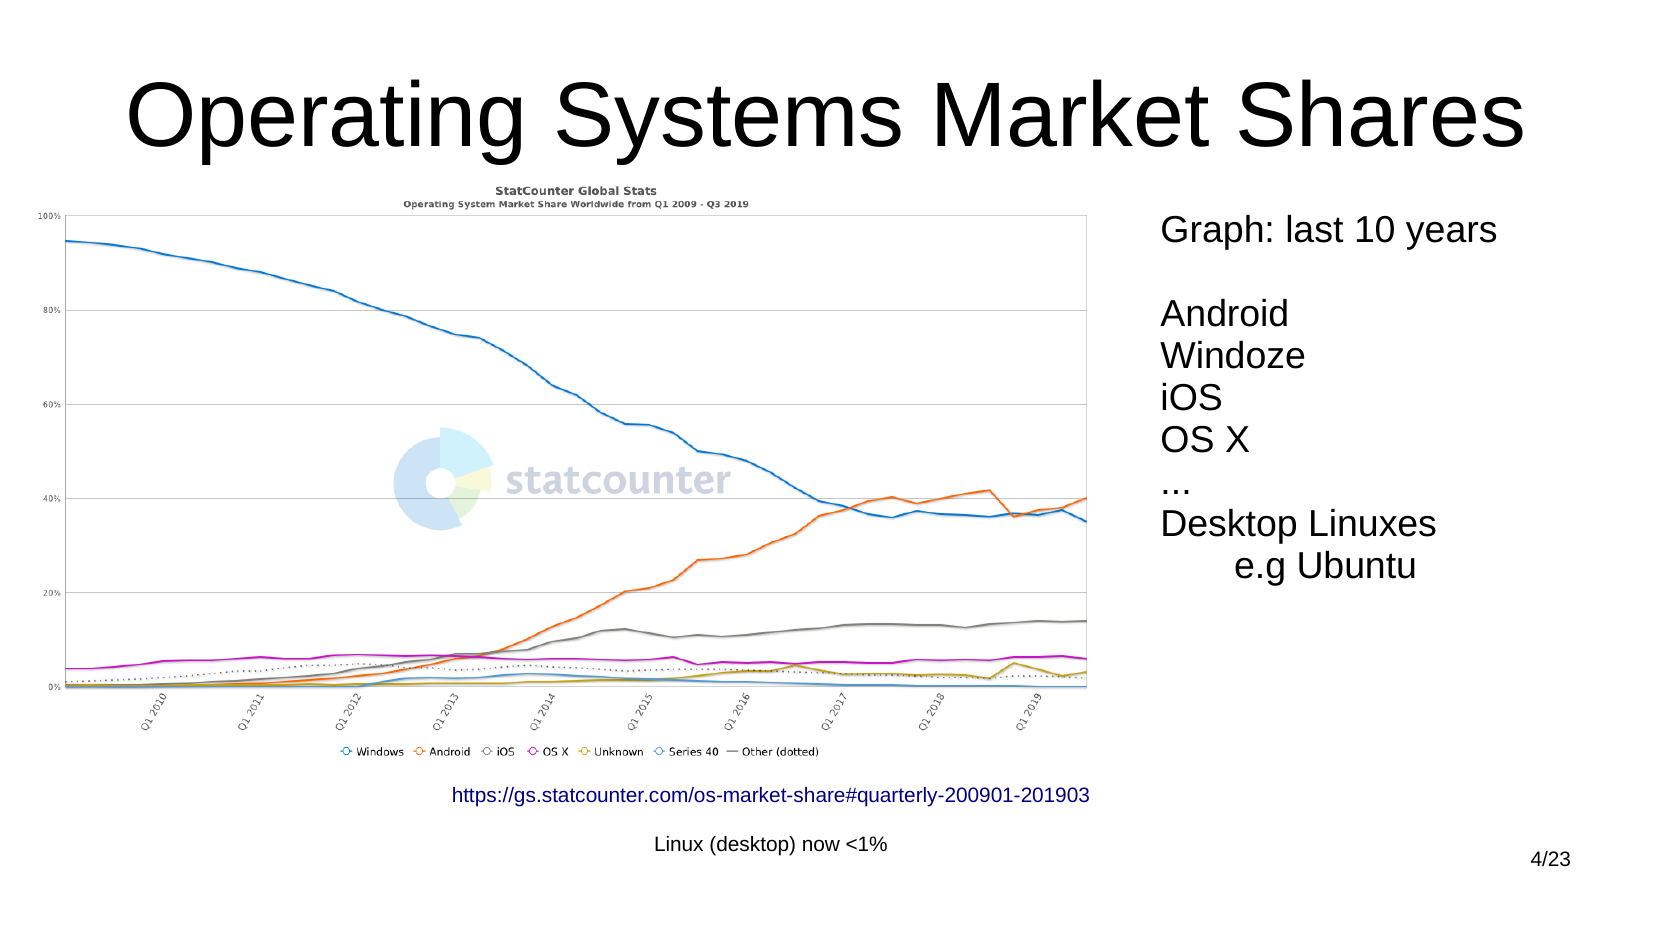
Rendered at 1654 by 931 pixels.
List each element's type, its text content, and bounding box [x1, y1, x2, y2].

text_box Graph: last 10 years Android Windoze iOS OS X ... Desktop Linuxes e.g Ubuntu [1145, 200, 1548, 594]
picture [36, 183, 1087, 774]
text_box https://gs.statcounter.com/os-market-share#quarterly-200901-201903 Linux (desktop) now <1% [437, 776, 1105, 863]
title Operating Systems Market Shares [82, 37, 1571, 193]
